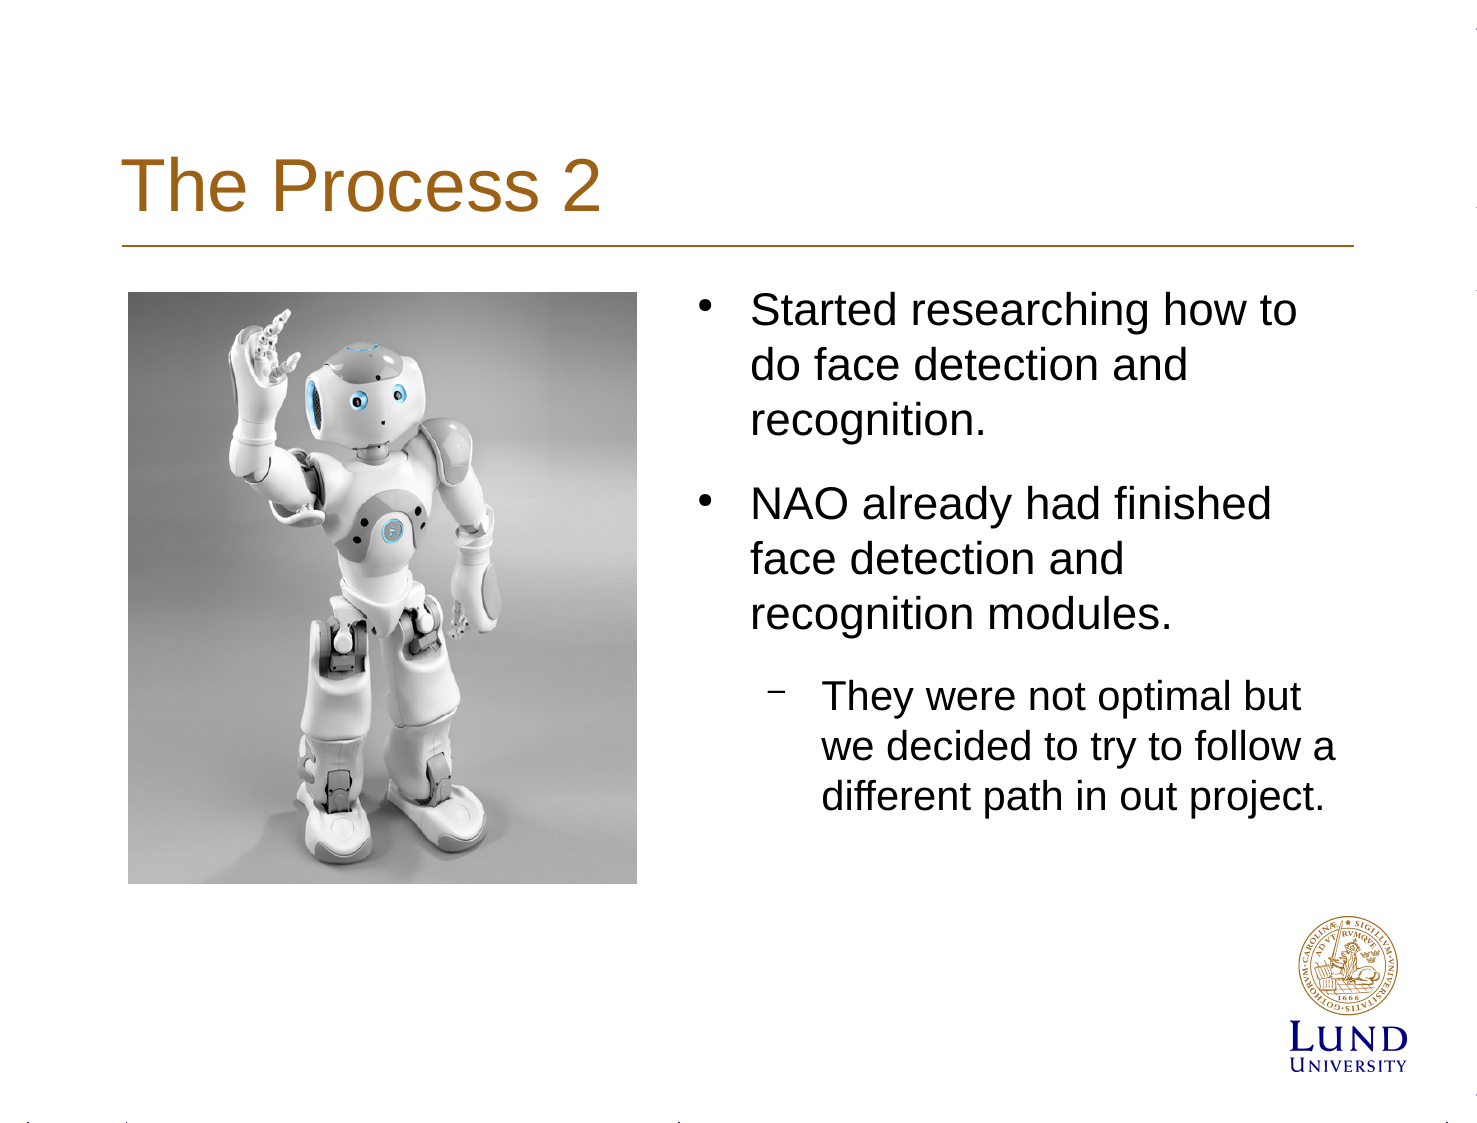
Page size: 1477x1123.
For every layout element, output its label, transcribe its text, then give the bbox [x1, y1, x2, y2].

picture [1290, 916, 1407, 1072]
list [121, 273, 636, 884]
title The Process 2 [105, 46, 1354, 234]
picture [128, 292, 637, 884]
list Started researching how to do face detection and recognition. NAO already had finished face detection and recognition modules. They were not optimal but we decided to try to follow a different path in out project. [664, 272, 1356, 849]
